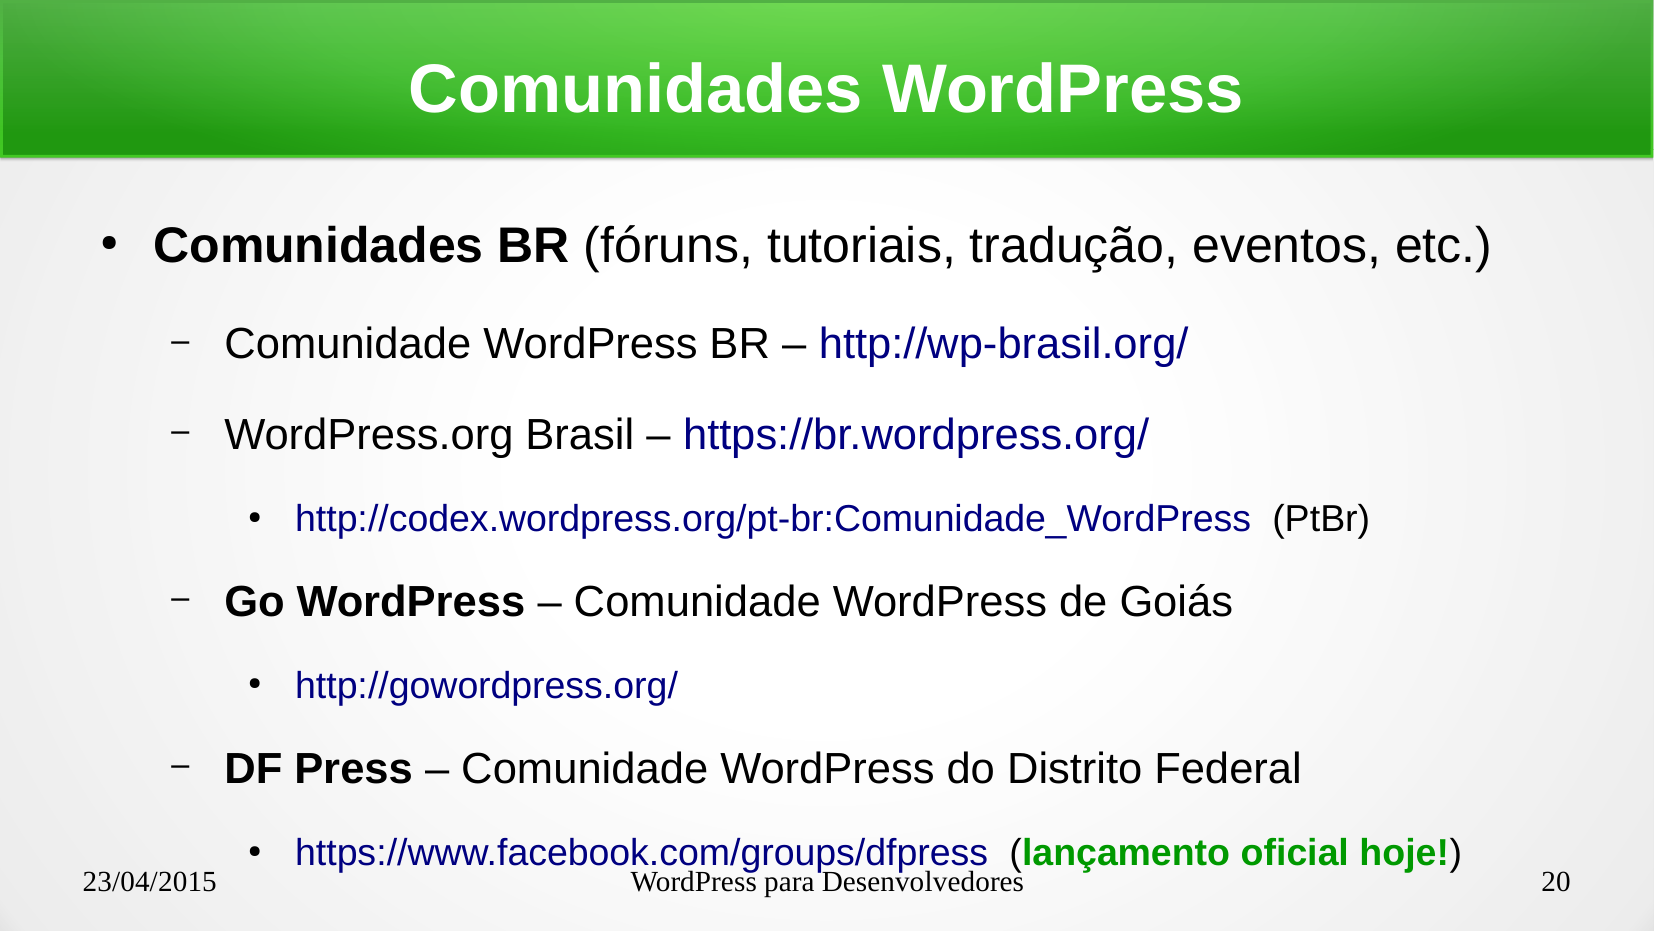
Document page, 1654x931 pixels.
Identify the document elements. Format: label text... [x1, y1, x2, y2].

list Comunidades BR (fóruns, tutoriais, tradução, eventos, etc.) Comunidade WordPress BR – http://wp-brasil.org/ WordPress.org Brasil – https://br.wordpress.org/ http://codex.wordpress.org/pt-br:Comunidade_WordPress (PtBr) Go WordPress – Comunidade WordPress de Goiás http://gowordpress.org/ DF Press – Comunidade WordPress do Distrito Federal https://www.facebook.com/groups/dfpress (lançamento oficial hoje!) [82, 188, 1630, 898]
title Comunidades WordPress [82, 35, 1571, 142]
